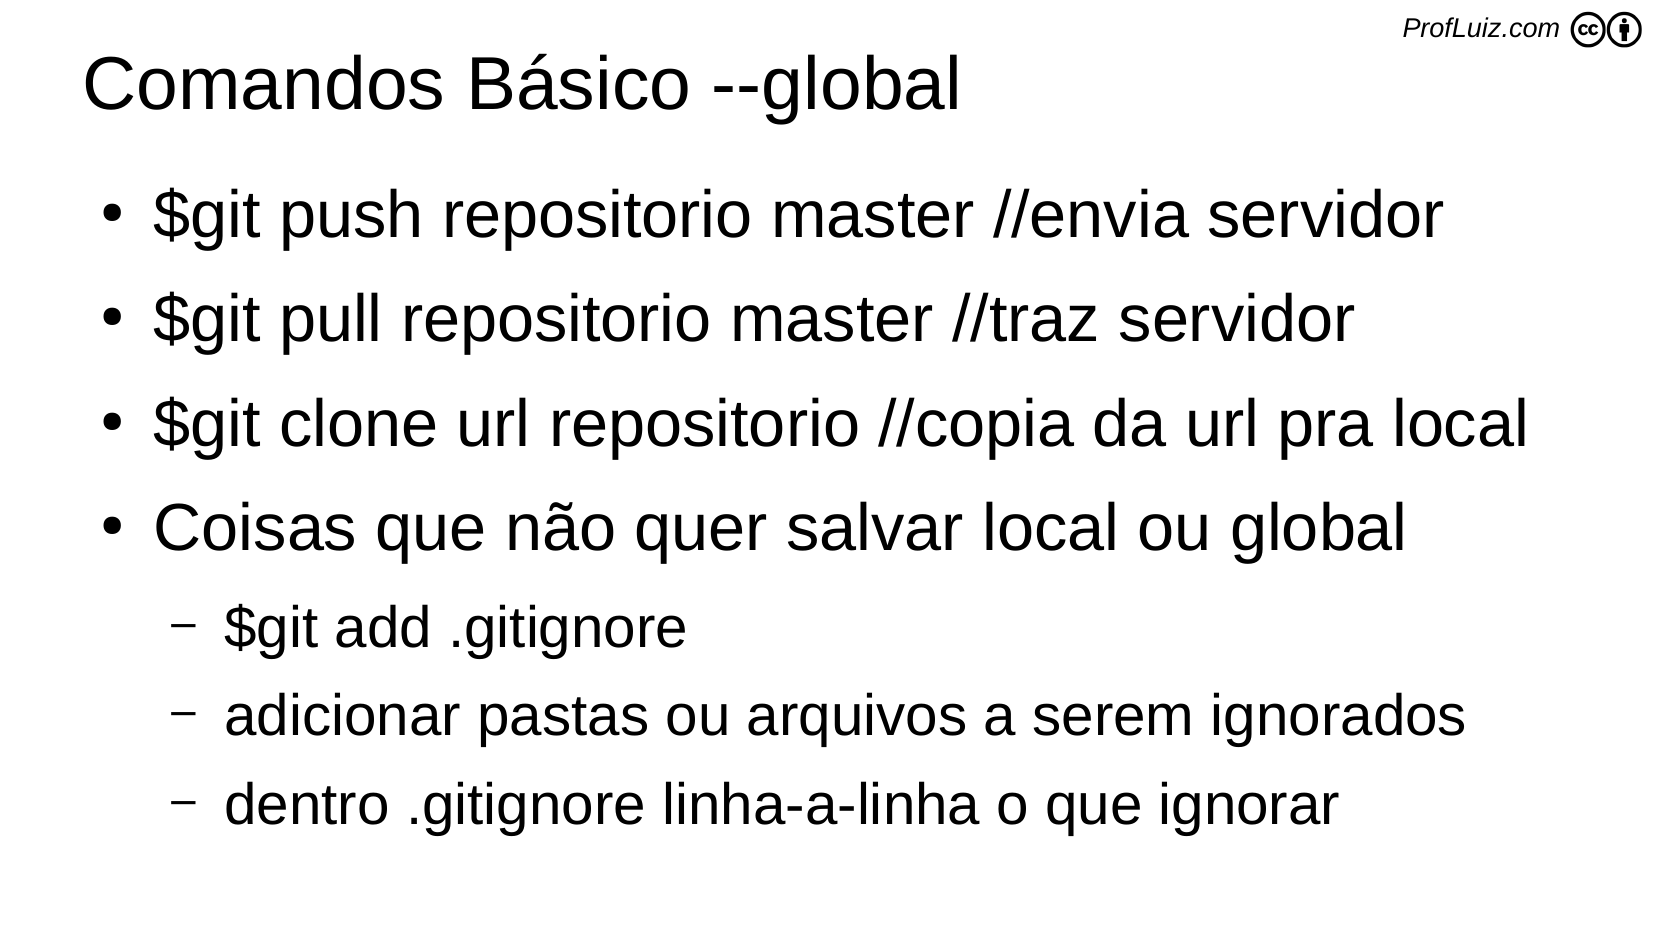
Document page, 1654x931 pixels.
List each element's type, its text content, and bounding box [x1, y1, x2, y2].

title Comandos Básico --global [82, 37, 1571, 130]
picture [1570, 11, 1642, 48]
list $git push repositorio master //envia servidor $git pull repositorio master //traz servidor $git clone url repositorio //copia da url pra local Coisas que não quer salvar local ou global $git add .gitignore adicionar pastas ou arquivos a serem ignorados dentro .gitignore linha-a-linha o que ignorar [82, 177, 1571, 839]
